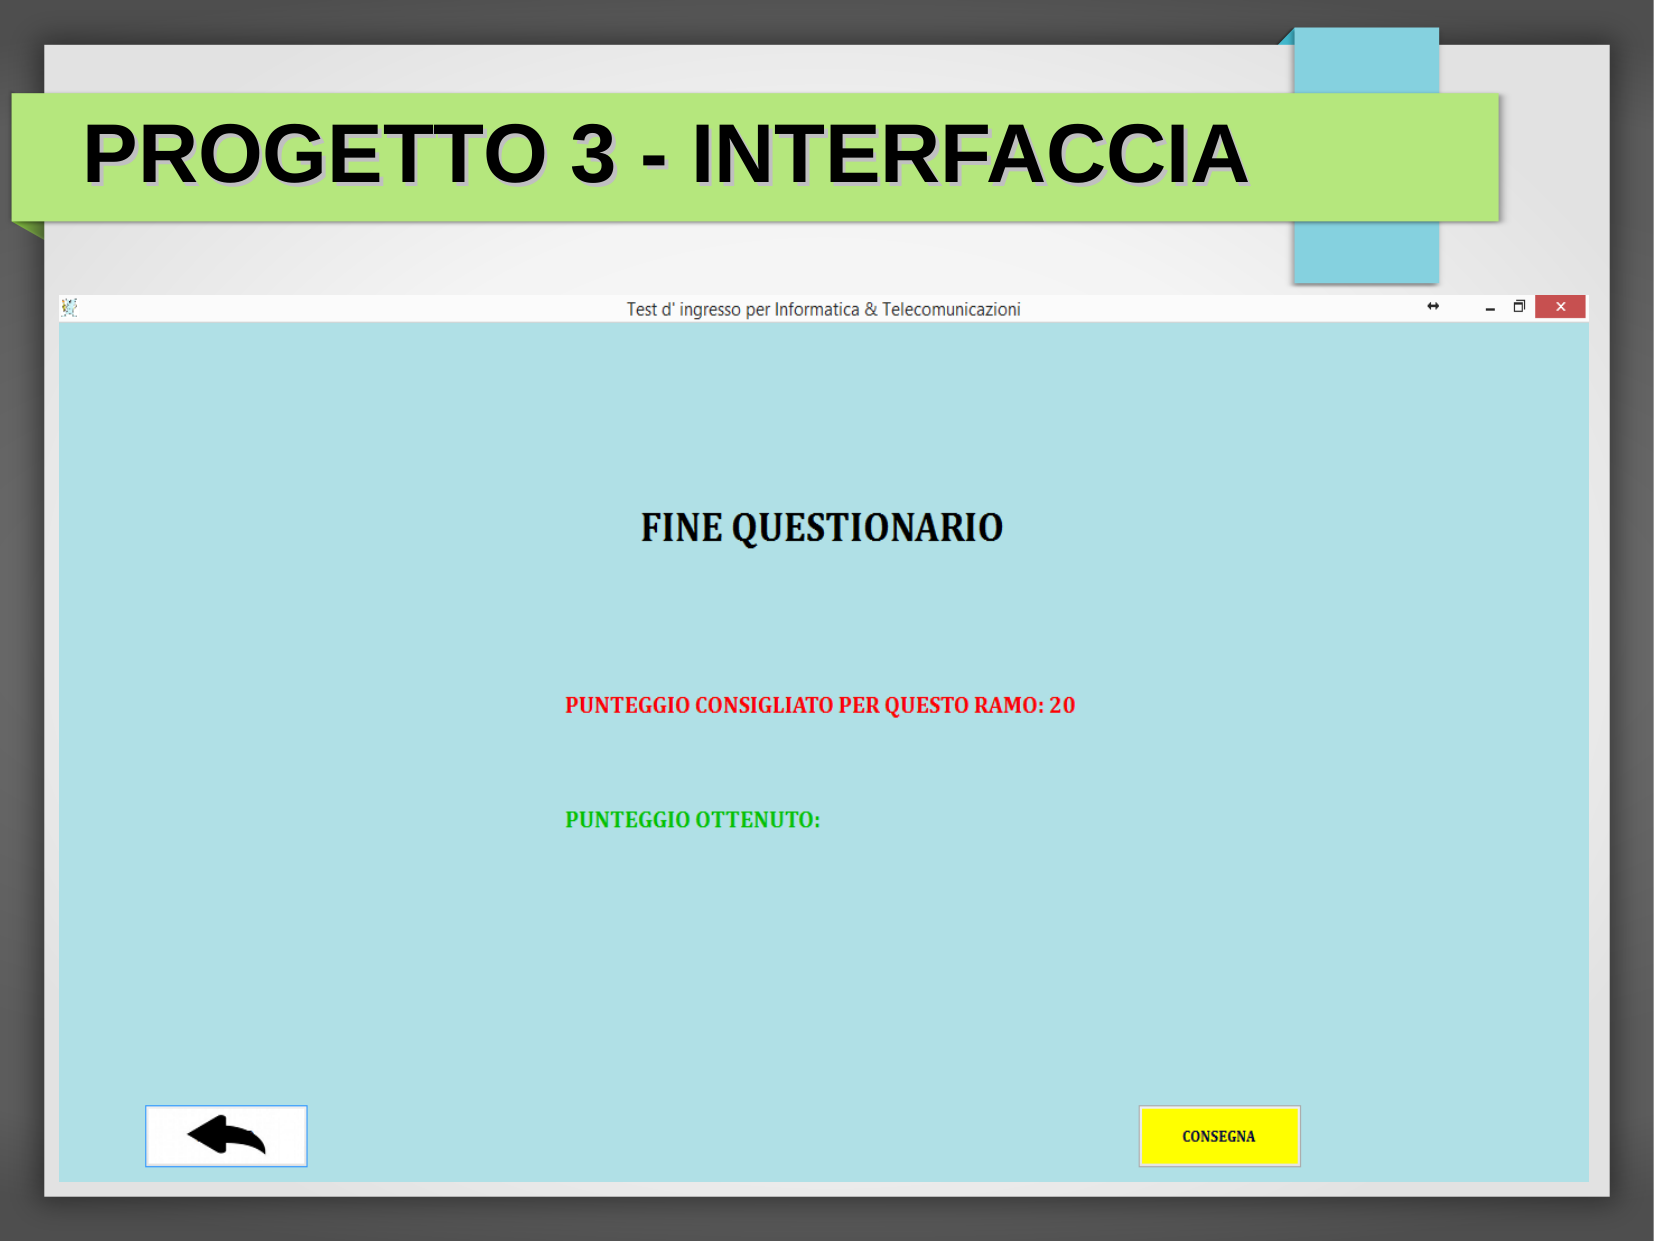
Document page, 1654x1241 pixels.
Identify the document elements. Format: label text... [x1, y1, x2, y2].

title PROGETTO 3 - INTERFACCIA [82, 94, 1264, 213]
picture [0, 0, 1654, 1241]
